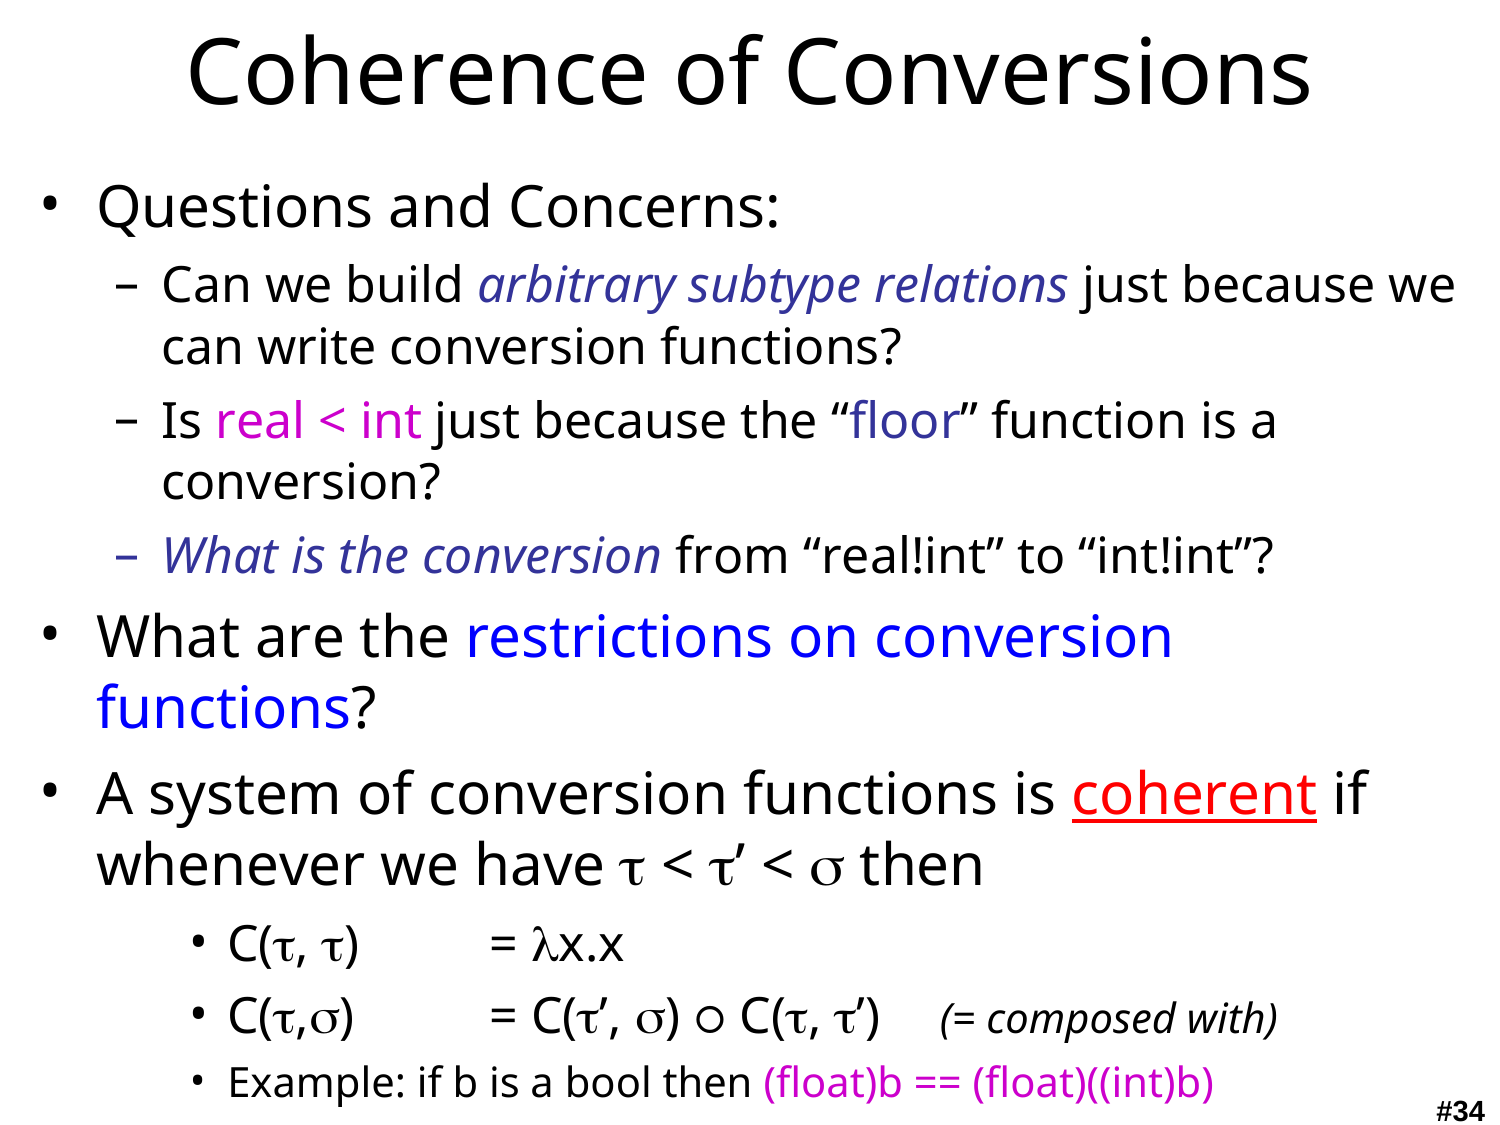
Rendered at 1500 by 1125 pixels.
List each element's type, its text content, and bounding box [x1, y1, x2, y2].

title Coherence of Conversions [24, 0, 1476, 162]
list Questions and Concerns: Can we build arbitrary subtype relations just because we can write conversion functions? Is real < int just because the “floor” function is a conversion? What is the conversion from “real!int” to “int!int”? What are the restrictions on conversion functions? A system of conversion functions is coherent if whenever we have  < ’ <  then C(, ) = x.x C(,) = C(’, )  C(, ’) (= composed with) Example: if b is a bool then (float)b == (float)((int)b) otherwise we end up with confusing uses of subsumption [24, 162, 1476, 1088]
